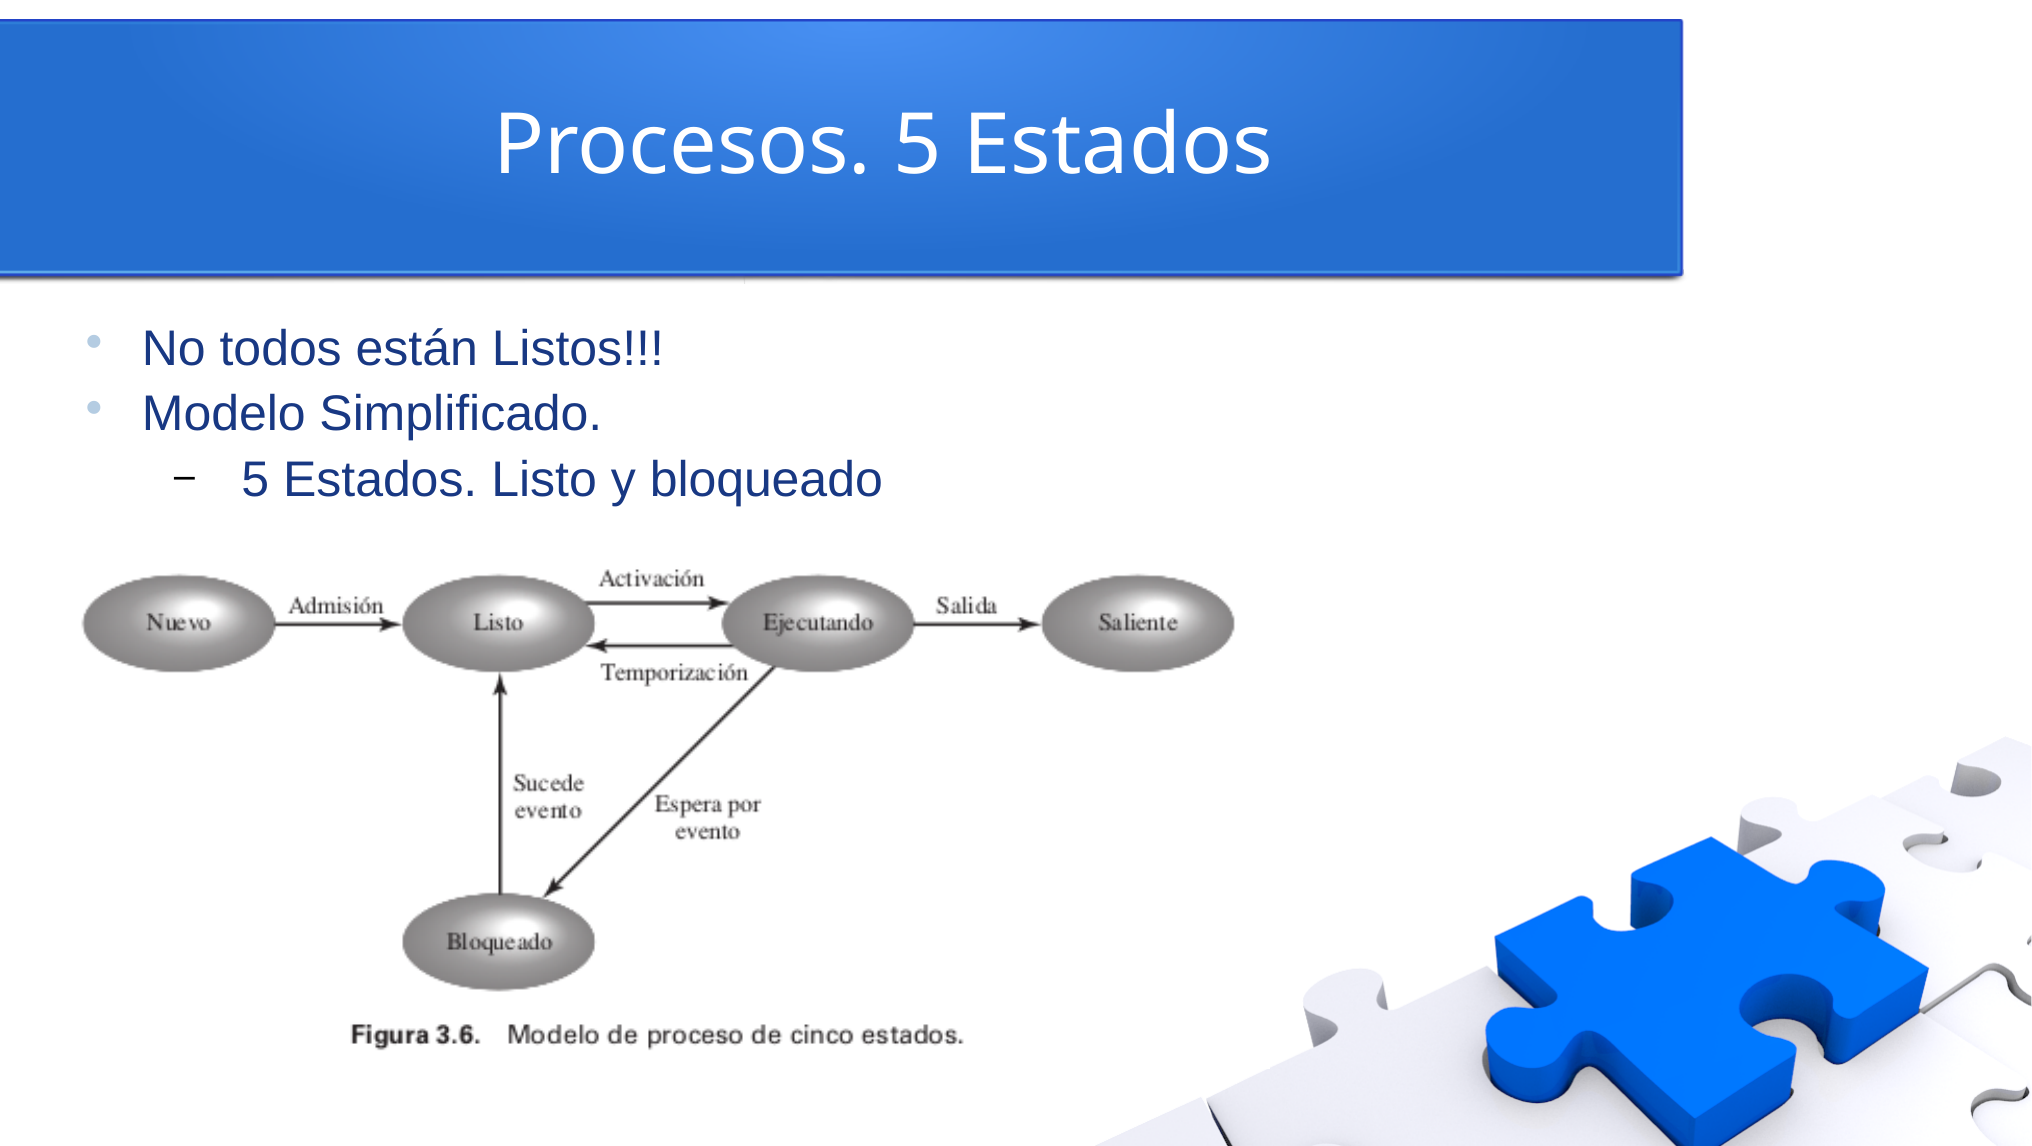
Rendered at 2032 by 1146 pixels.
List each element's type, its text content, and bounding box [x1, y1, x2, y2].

picture [47, 543, 2032, 1146]
title Procesos. 5 Estados [101, 45, 1666, 237]
picture [0, 19, 1689, 284]
text_box No todos están Listos!!! Modelo Simplificado. 5 Estados. Listo y bloqueado [70, 312, 1808, 515]
